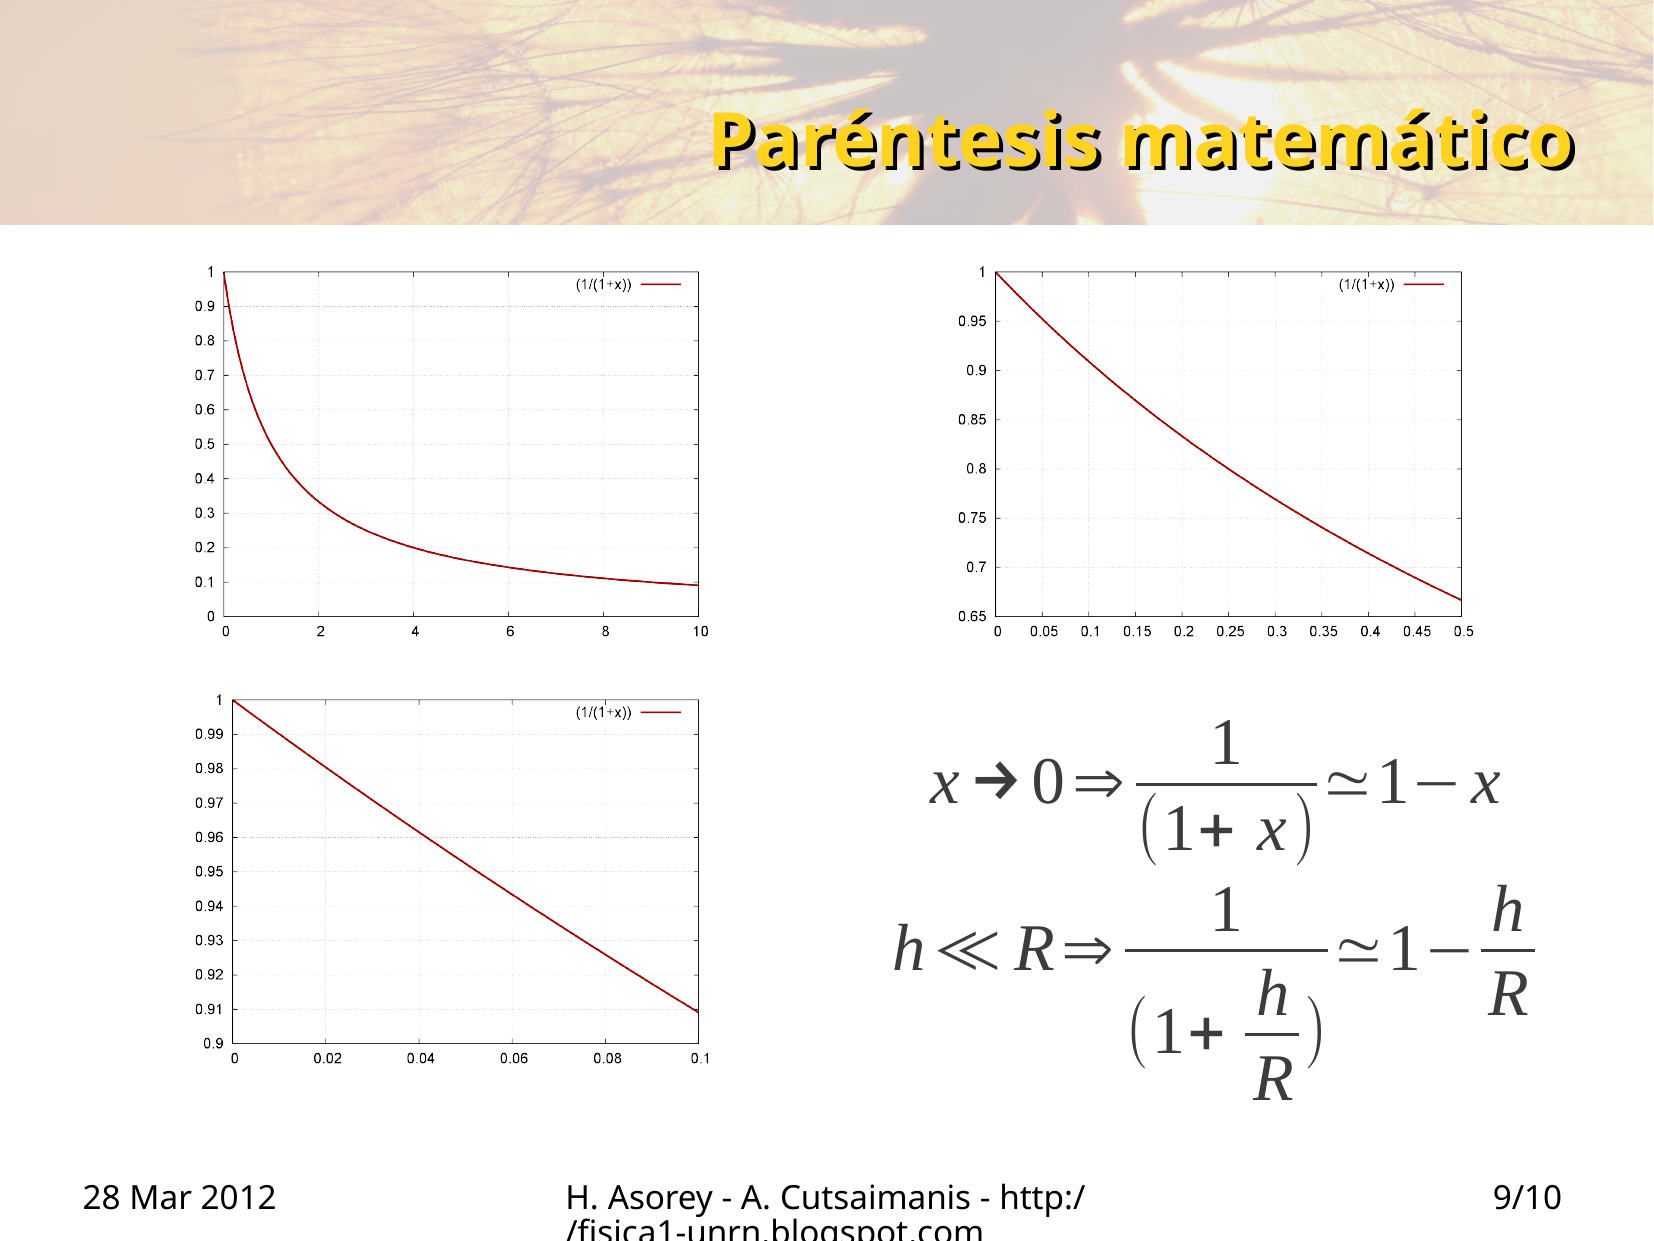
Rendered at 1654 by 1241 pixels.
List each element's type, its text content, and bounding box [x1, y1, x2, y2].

picture [929, 254, 1488, 646]
picture [166, 254, 725, 646]
chart [885, 705, 1544, 1114]
picture [166, 682, 725, 1073]
title Paréntesis matemático [86, 49, 1576, 226]
picture [0, 0, 1654, 225]
